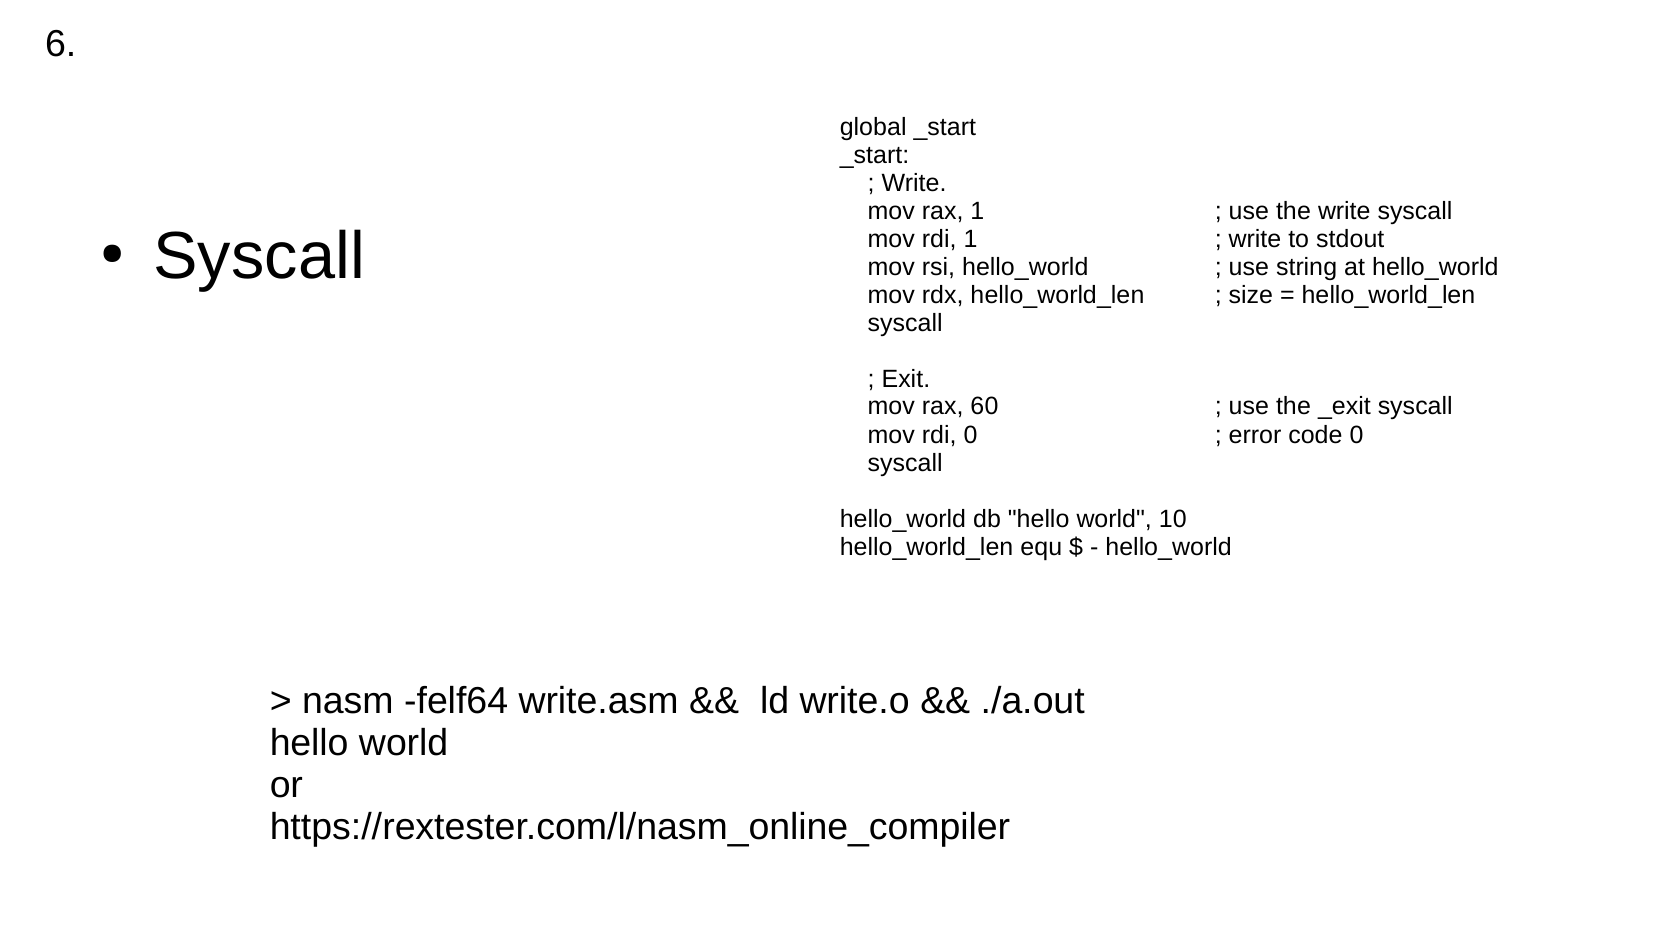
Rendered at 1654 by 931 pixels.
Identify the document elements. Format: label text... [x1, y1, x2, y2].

list Syscall [82, 217, 1571, 758]
text_box global _start _start: ; Write. mov rax, 1 ; use the write syscall mov rdi, 1 ; write to stdout mov rsi, hello_world ; use string at hello_world mov rdx, hello_world_len ; size = hello_world_len syscall ; Exit. mov rax, 60 ; use the _exit syscall mov rdi, 0 ; error code 0 syscall hello_world db "hello world", 10 hello_world_len equ $ - hello_world [825, 105, 1608, 631]
text_box 6. [30, 15, 92, 72]
text_box > nasm -felf64 write.asm && ld write.o && ./a.out hello world or https://rextester.com/l/nasm_online_compiler [255, 672, 1292, 856]
